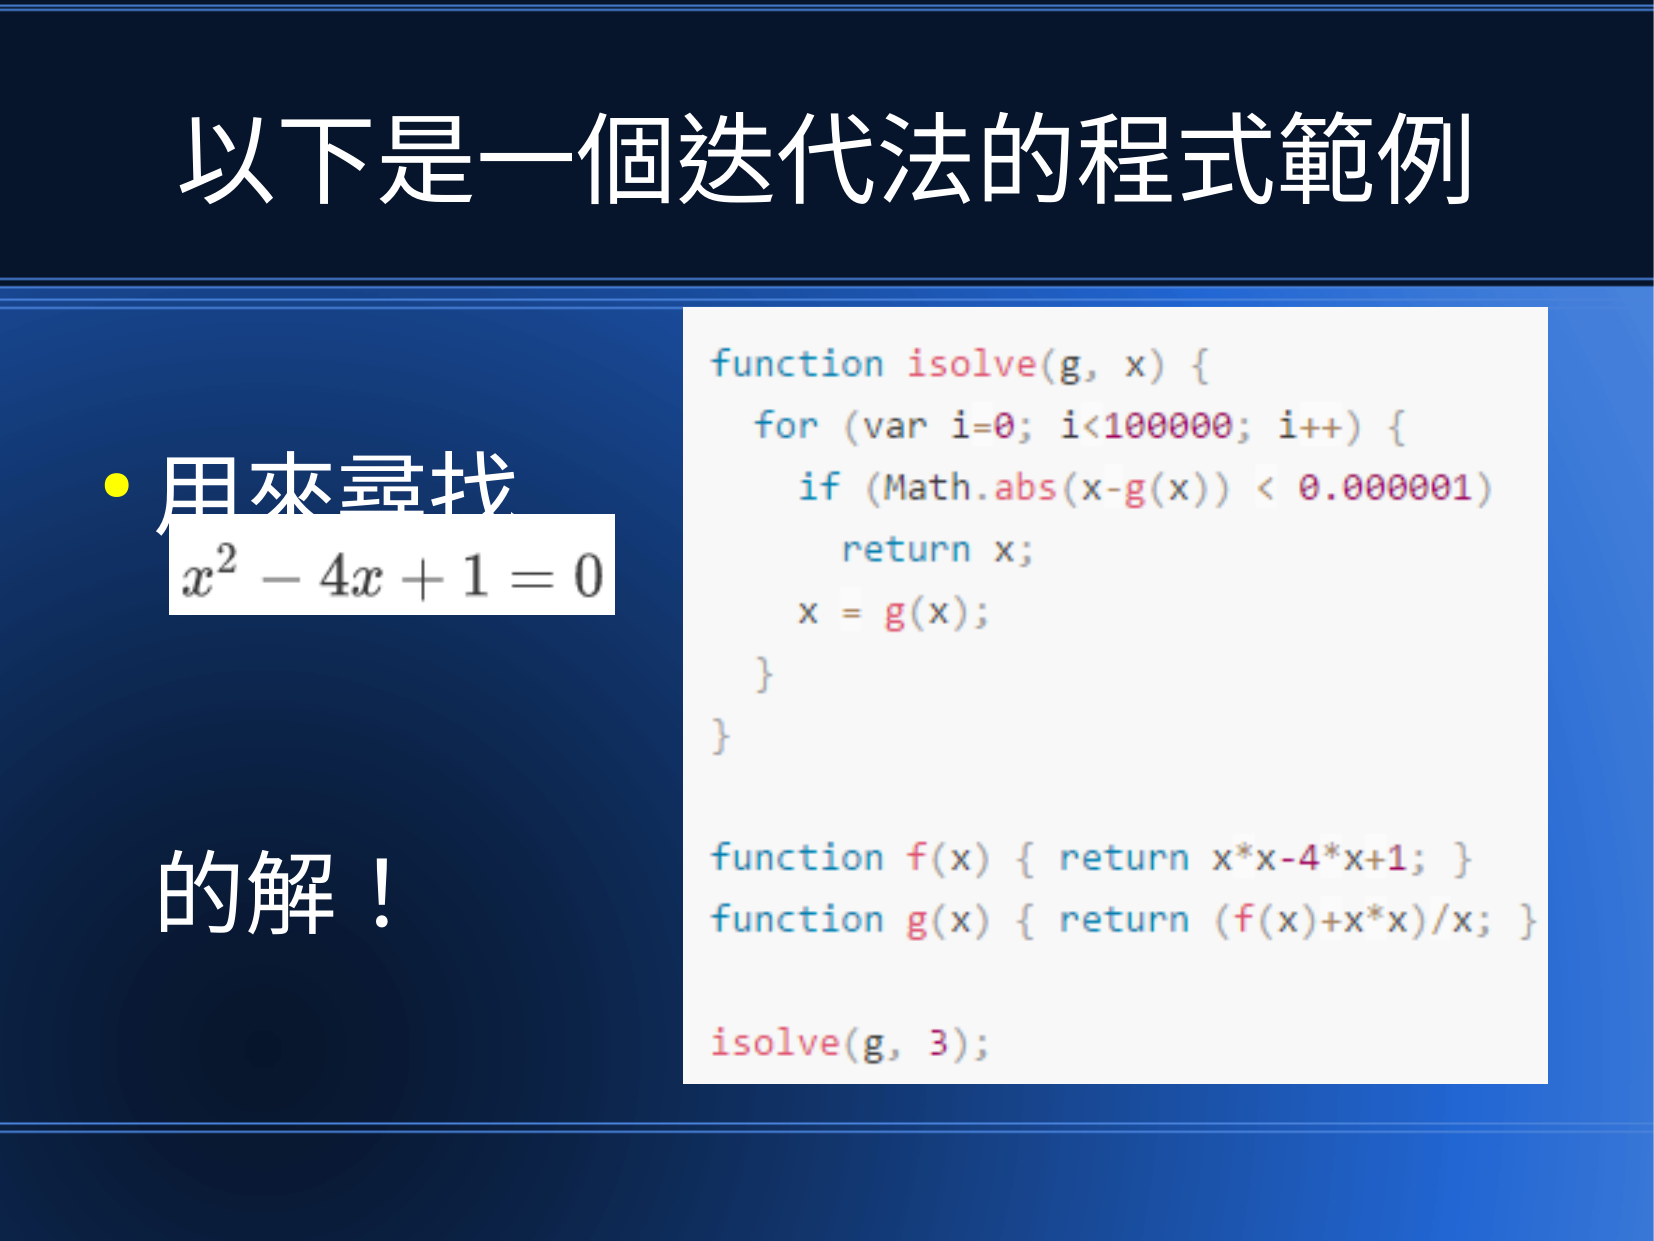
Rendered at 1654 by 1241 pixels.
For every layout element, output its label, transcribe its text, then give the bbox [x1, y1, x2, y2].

picture [169, 514, 615, 615]
title 以下是一個迭代法的程式範例 [82, 49, 1571, 257]
list 用來尋找 的解！ [82, 355, 1571, 1241]
picture [0, 0, 1654, 1241]
